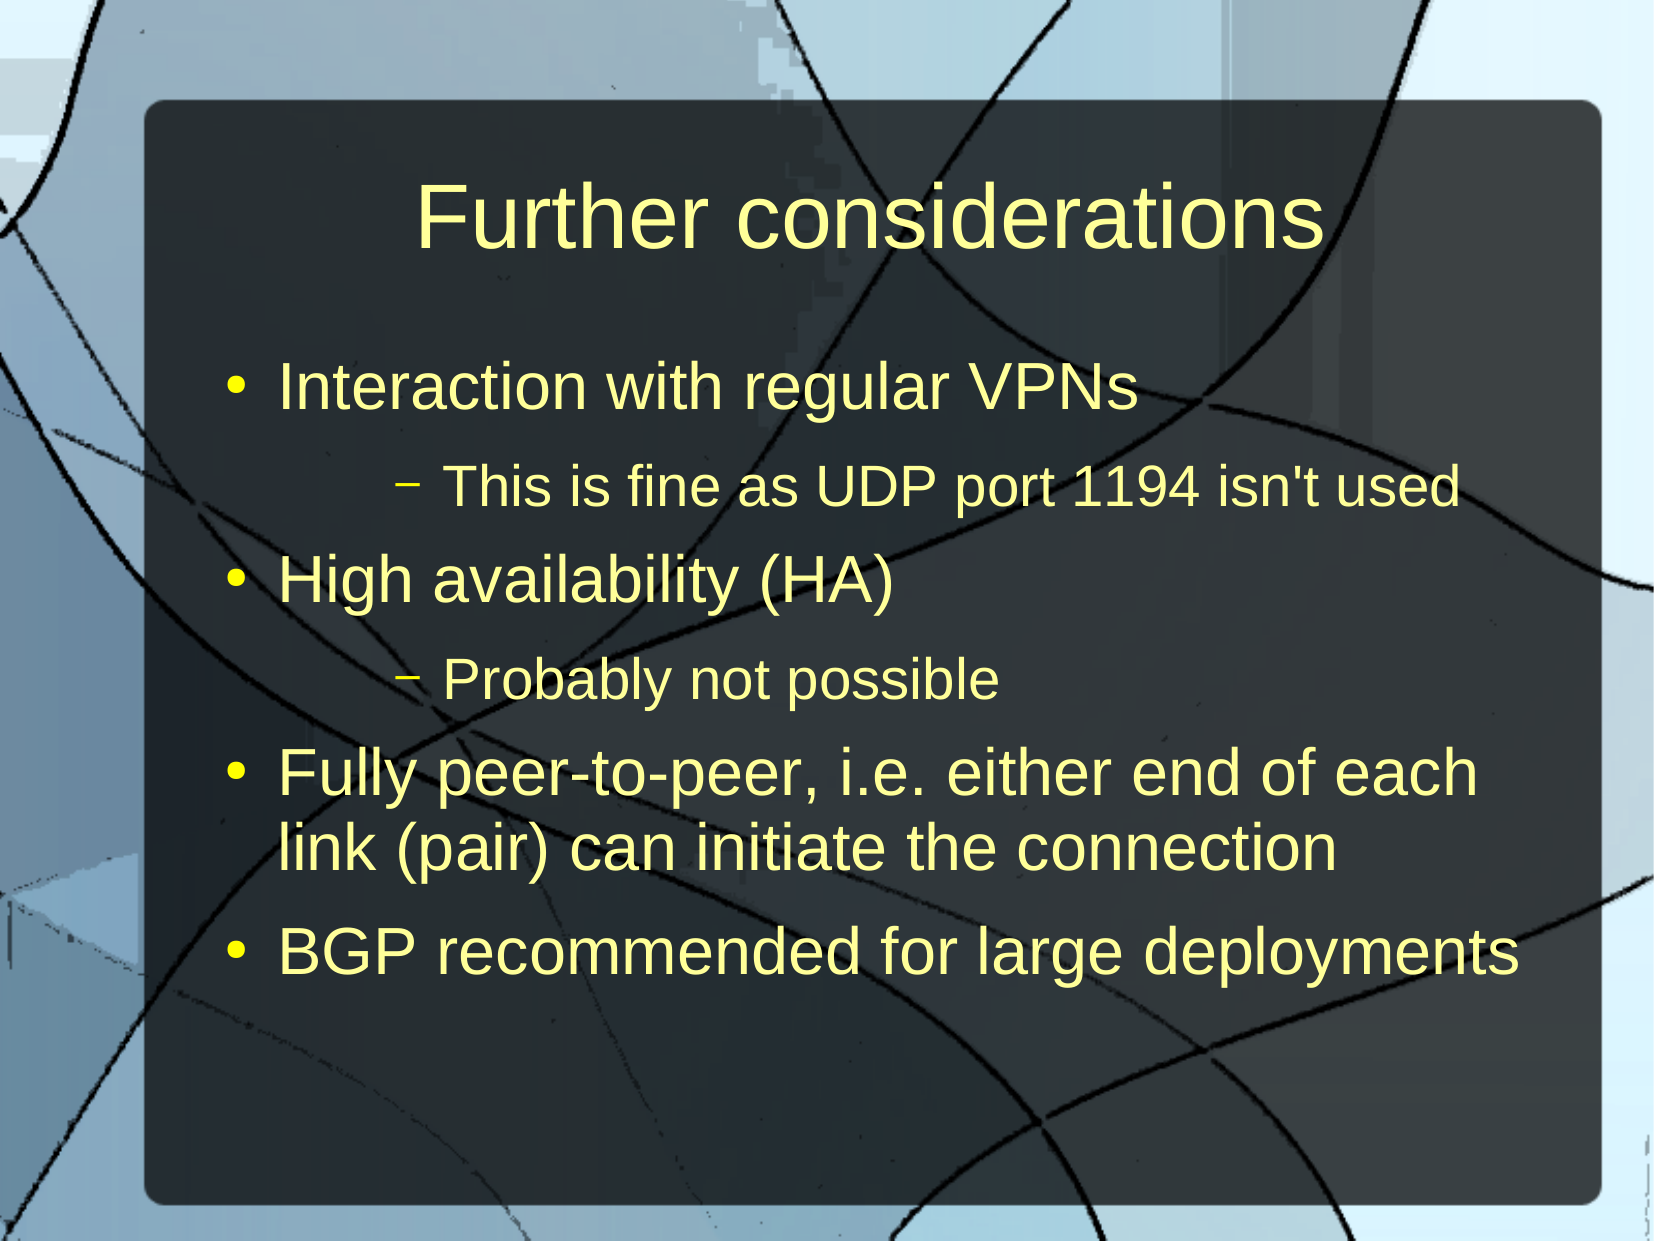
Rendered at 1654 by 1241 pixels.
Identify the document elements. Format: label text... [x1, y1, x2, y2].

list Interaction with regular VPNs This is fine as UDP port 1194 isn't used High availability (HA) Probably not possible Fully peer-to-peer, i.e. either end of each link (pair) can initiate the connection BGP recommended for large deployments [206, 349, 1571, 1069]
picture [0, 0, 1654, 1241]
title Further considerations [159, 108, 1583, 325]
